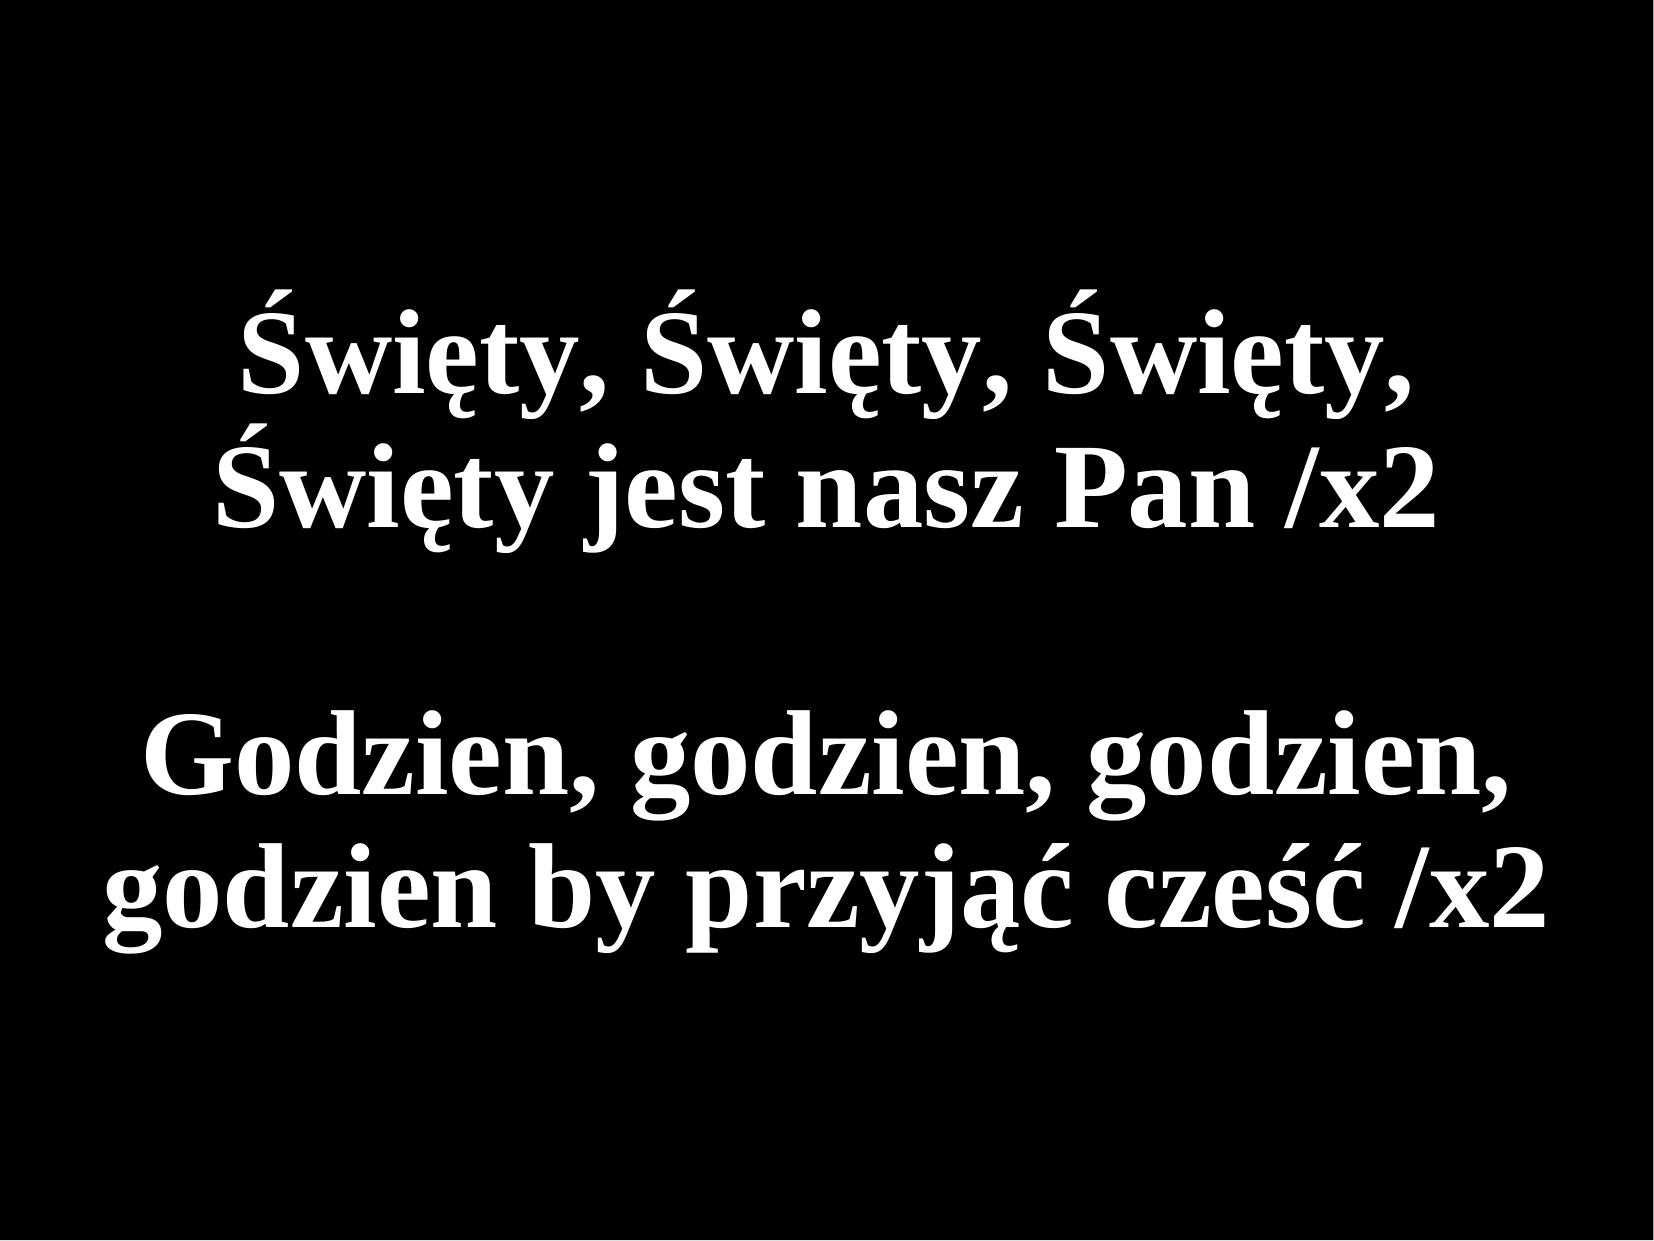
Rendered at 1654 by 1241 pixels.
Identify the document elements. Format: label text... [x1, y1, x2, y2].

title Święty, Święty, Święty, Święty jest nasz Pan /x2 Godzien, godzien, godzien, godzien by przyjąć cześć /x2 [0, 0, 1654, 1241]
